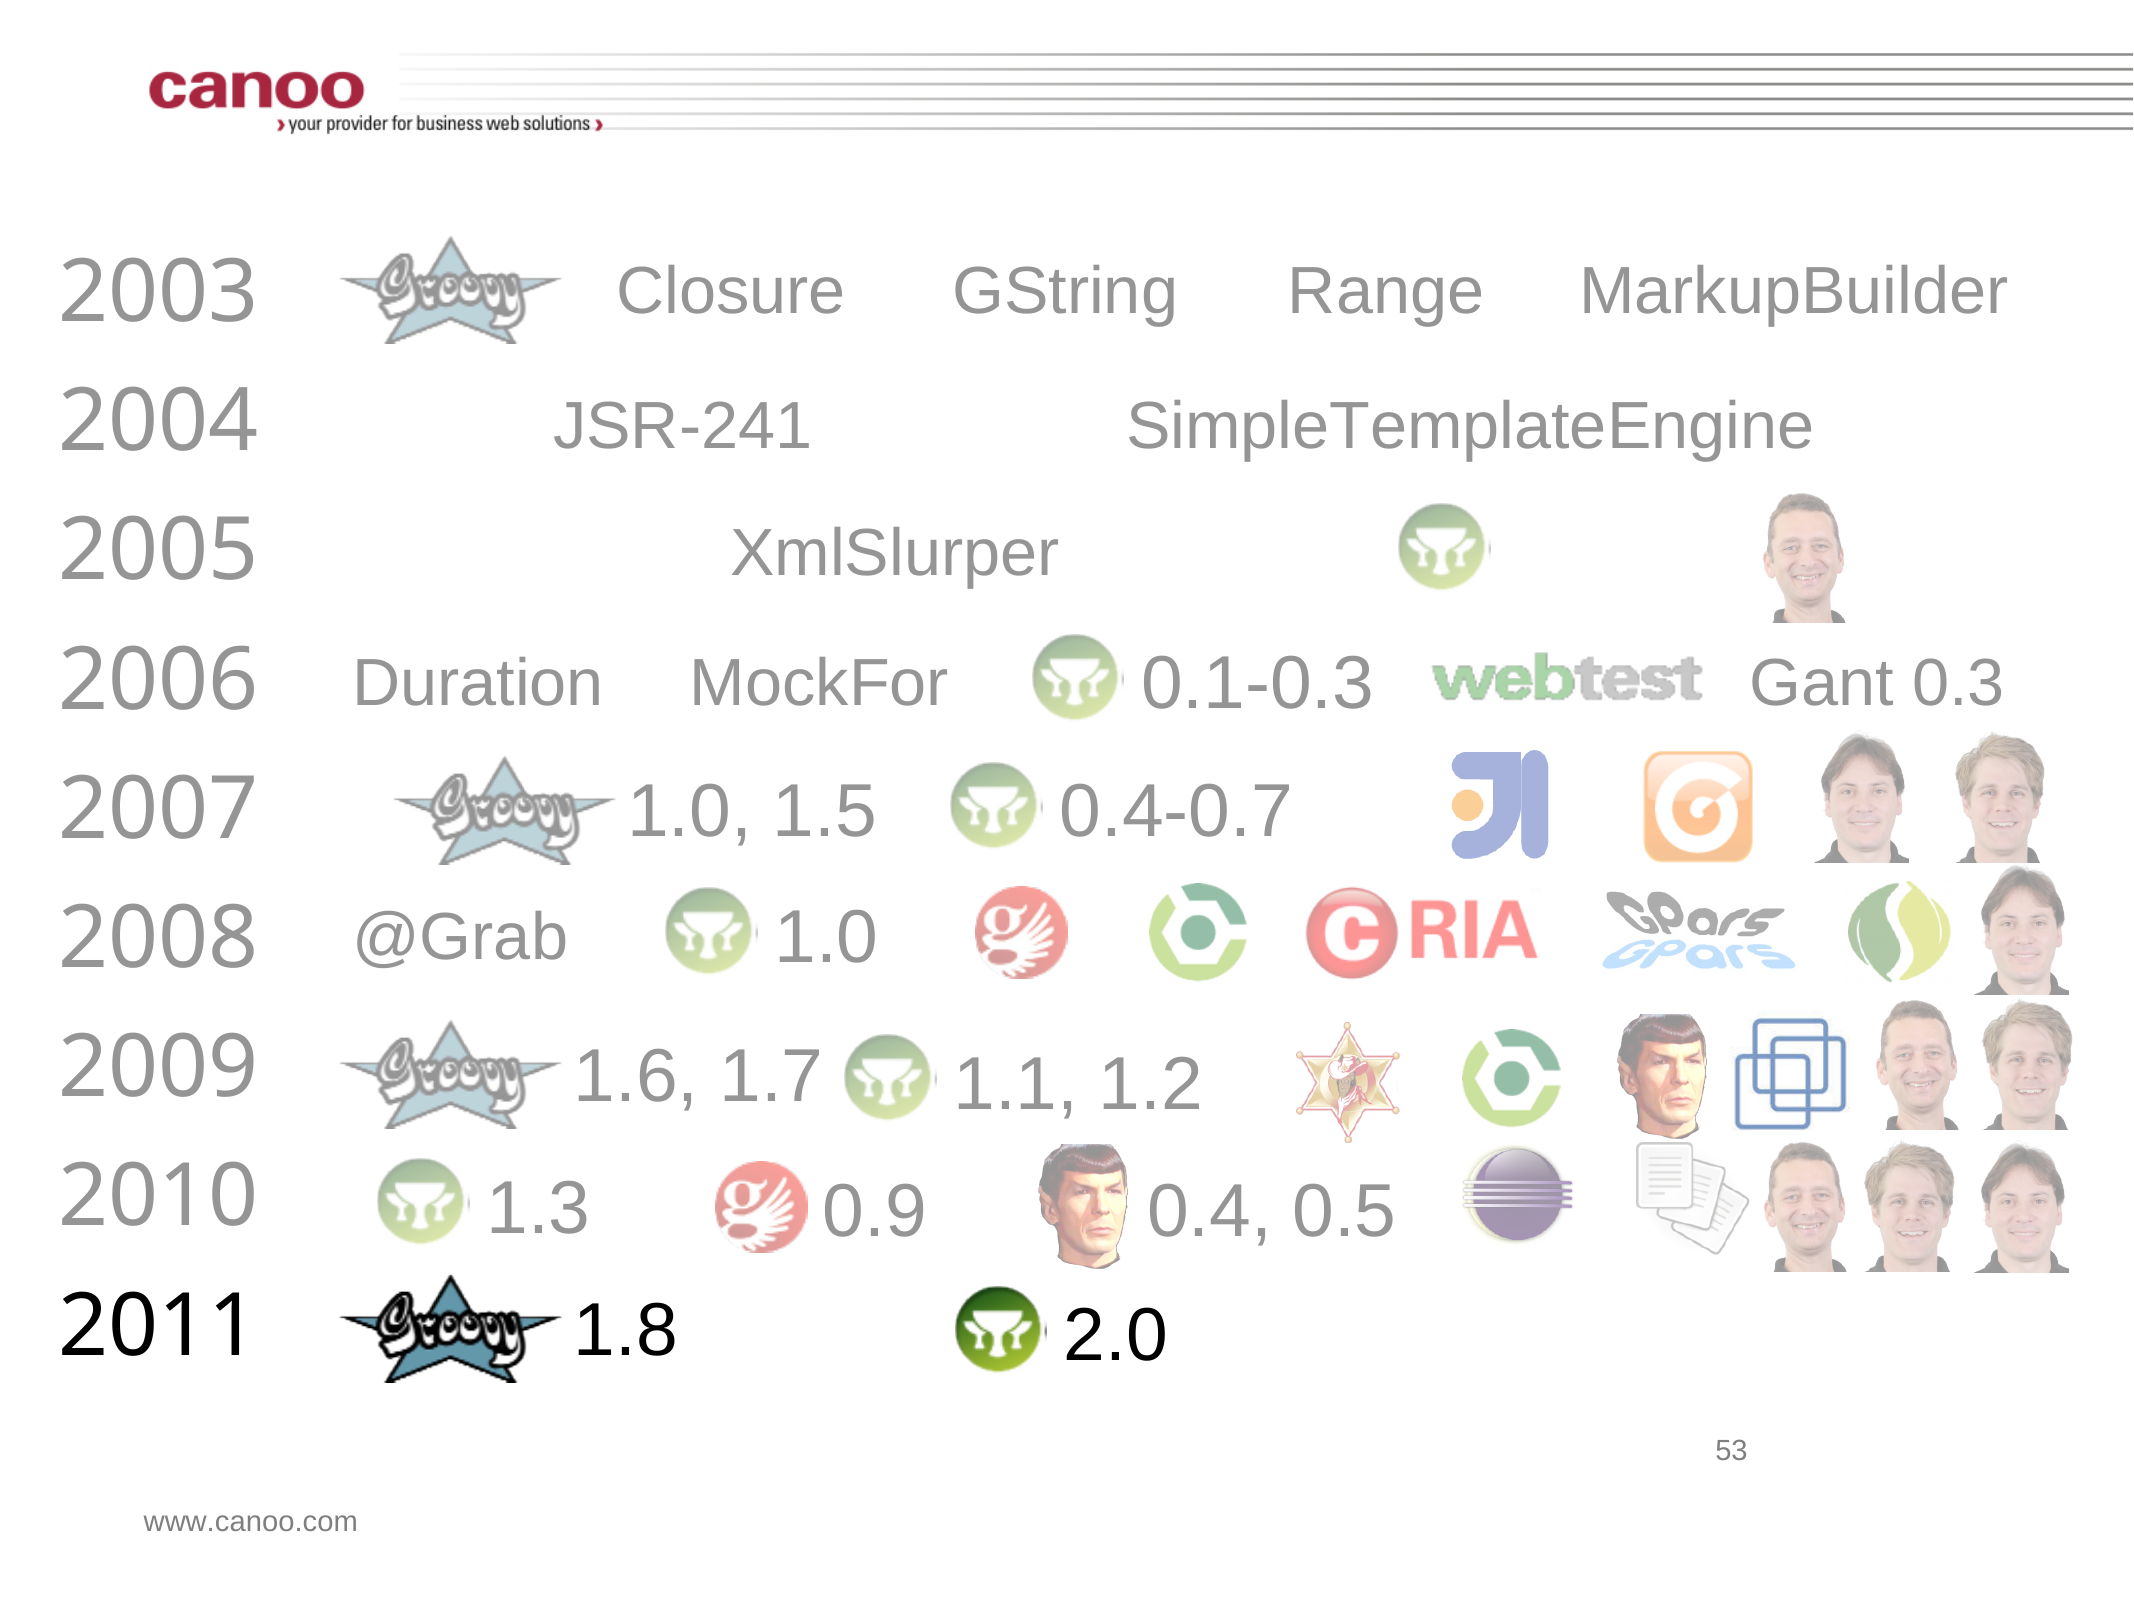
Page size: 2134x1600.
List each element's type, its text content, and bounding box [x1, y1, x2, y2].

picture [955, 1286, 1047, 1376]
text_box 2.0 [1049, 1278, 1184, 1384]
picture [0, 21, 2134, 188]
text_box <number> [1705, 1423, 1758, 1474]
text_box 1.8 [559, 1276, 693, 1378]
text_box 2011 [43, 1276, 297, 1380]
picture [37, 225, 2101, 1383]
